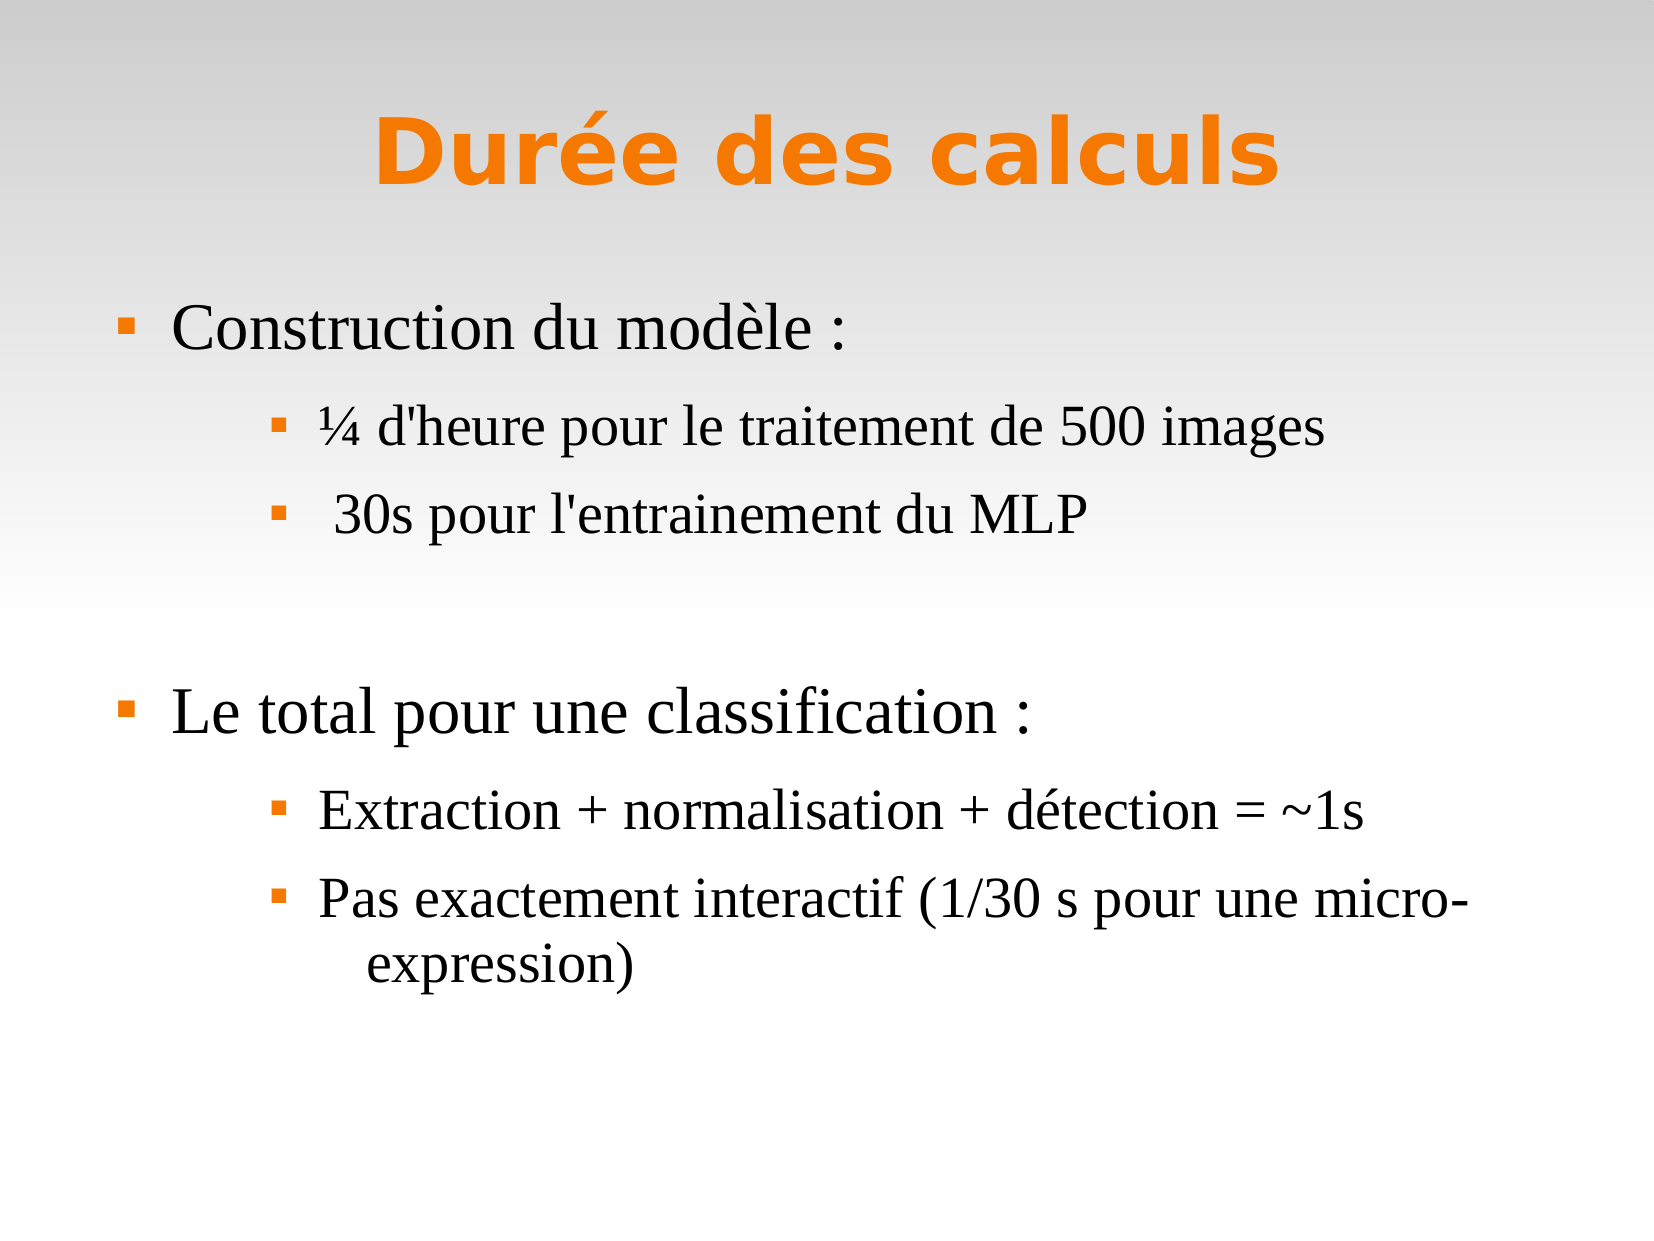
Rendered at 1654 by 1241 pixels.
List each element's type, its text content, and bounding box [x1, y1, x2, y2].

list Construction du modèle : ¼ d'heure pour le traitement de 500 images 30s pour l'entrainement du MLP Le total pour une classification : Extraction + normalisation + détection = ~1s Pas exactement interactif (1/30 s pour une micro-expression) [82, 290, 1571, 1233]
title Durée des calculs [82, 56, 1571, 250]
